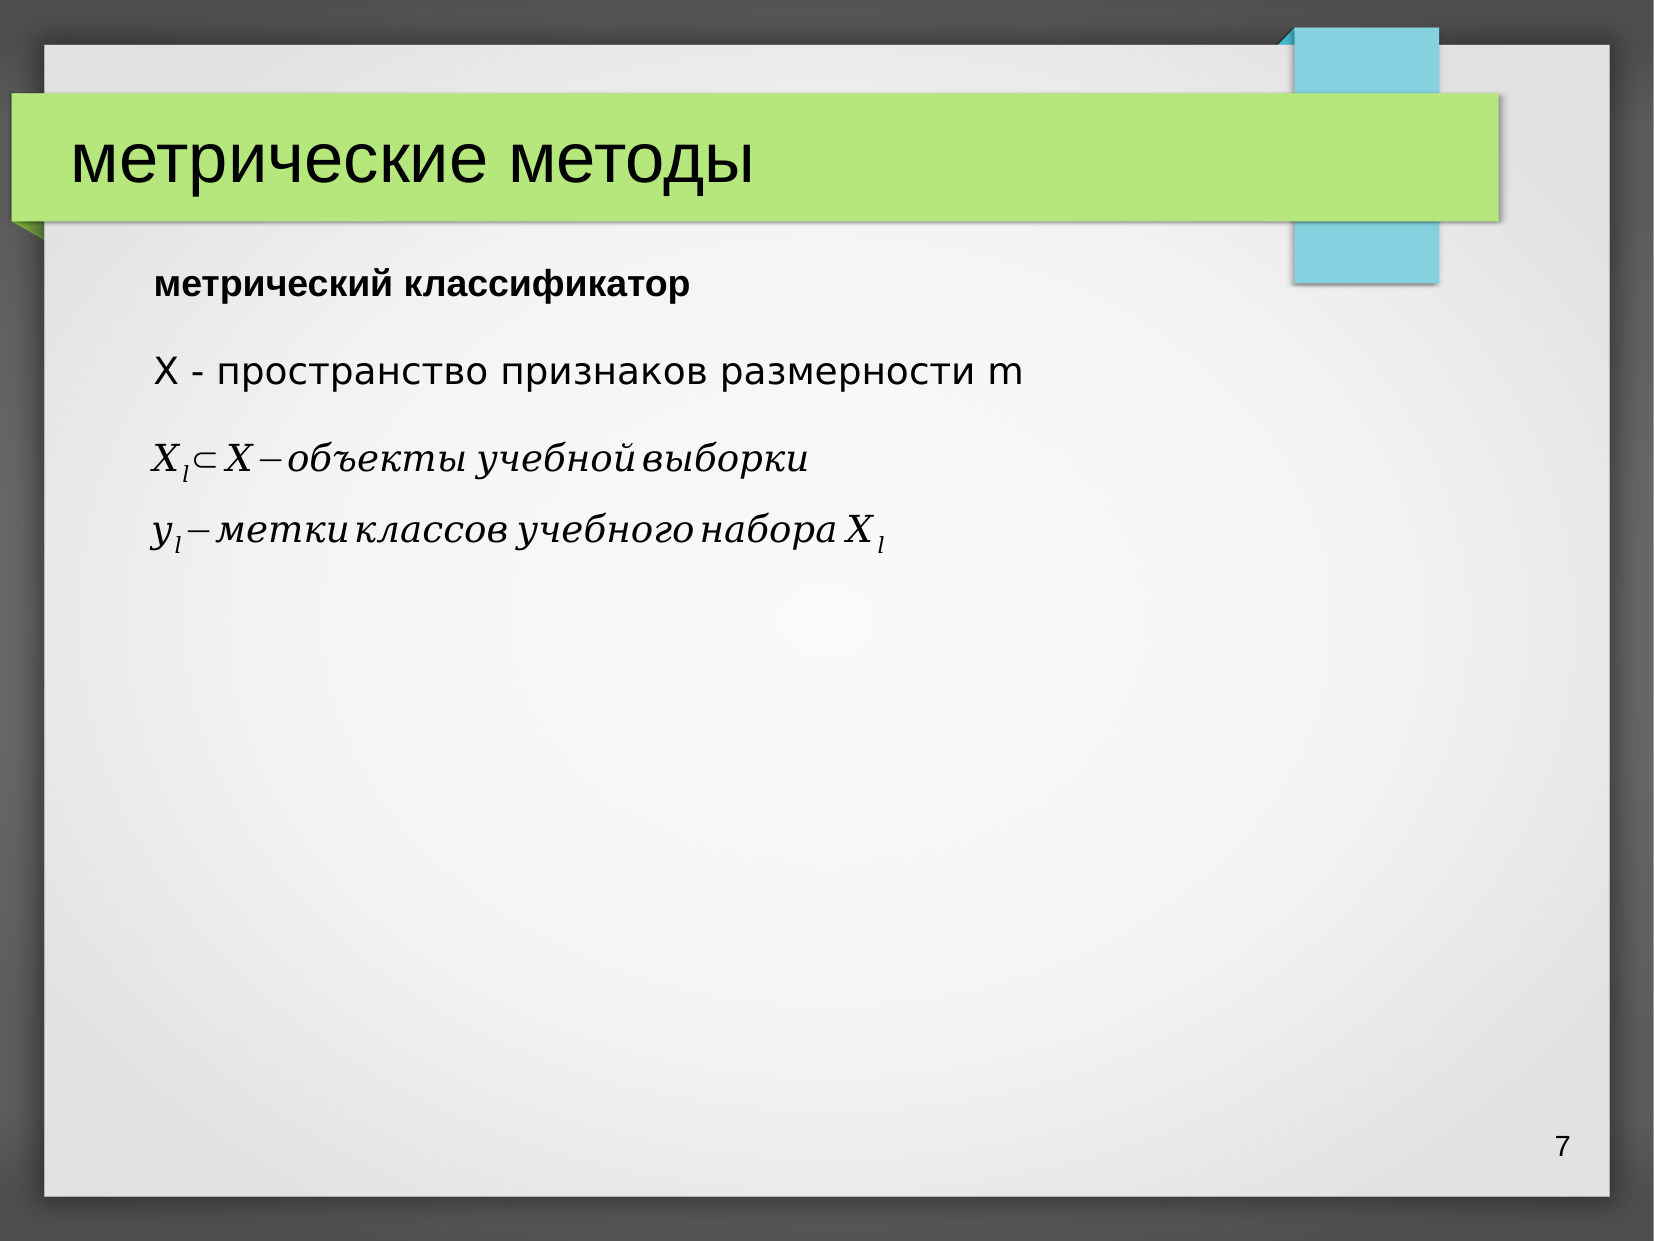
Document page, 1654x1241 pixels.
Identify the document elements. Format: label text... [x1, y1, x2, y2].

subtitle метрический классификатор [153, 259, 815, 307]
chart [141, 437, 891, 558]
text_box X - пространство признаков размерности m [138, 342, 1040, 403]
picture [0, 0, 1654, 1241]
title метрические методы [70, 118, 1205, 199]
